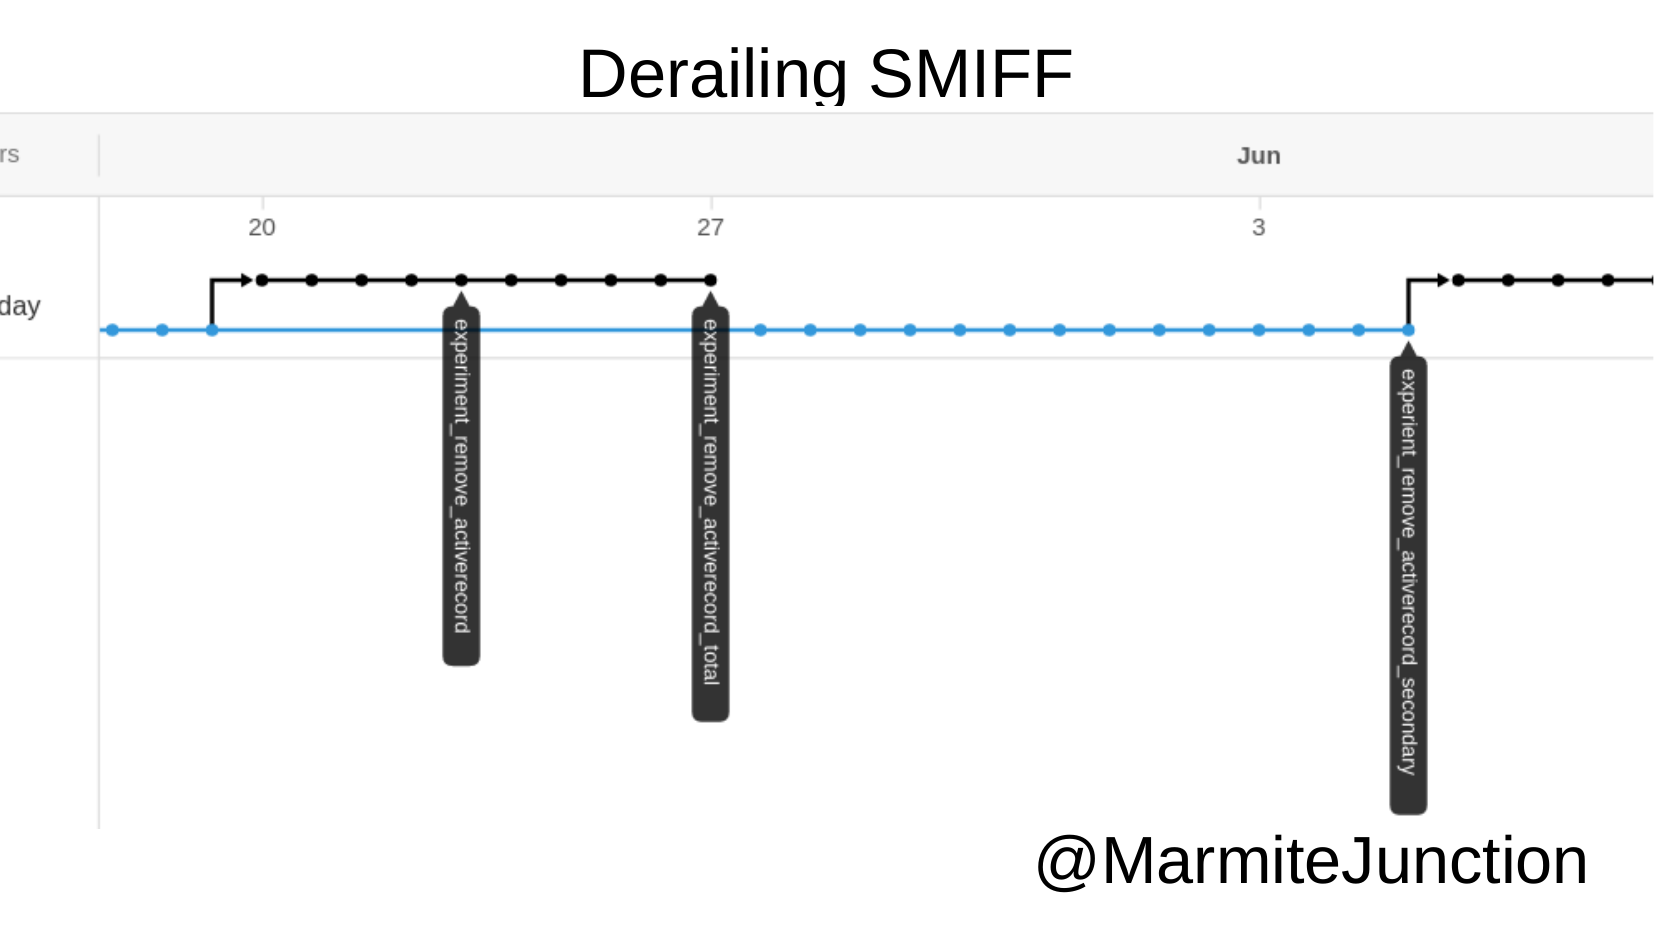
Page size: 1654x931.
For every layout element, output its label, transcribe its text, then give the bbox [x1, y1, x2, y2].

title Derailing SMIFF [82, 0, 1571, 106]
text_box @MarmiteJunction [1018, 829, 1654, 906]
picture [0, 106, 1654, 829]
